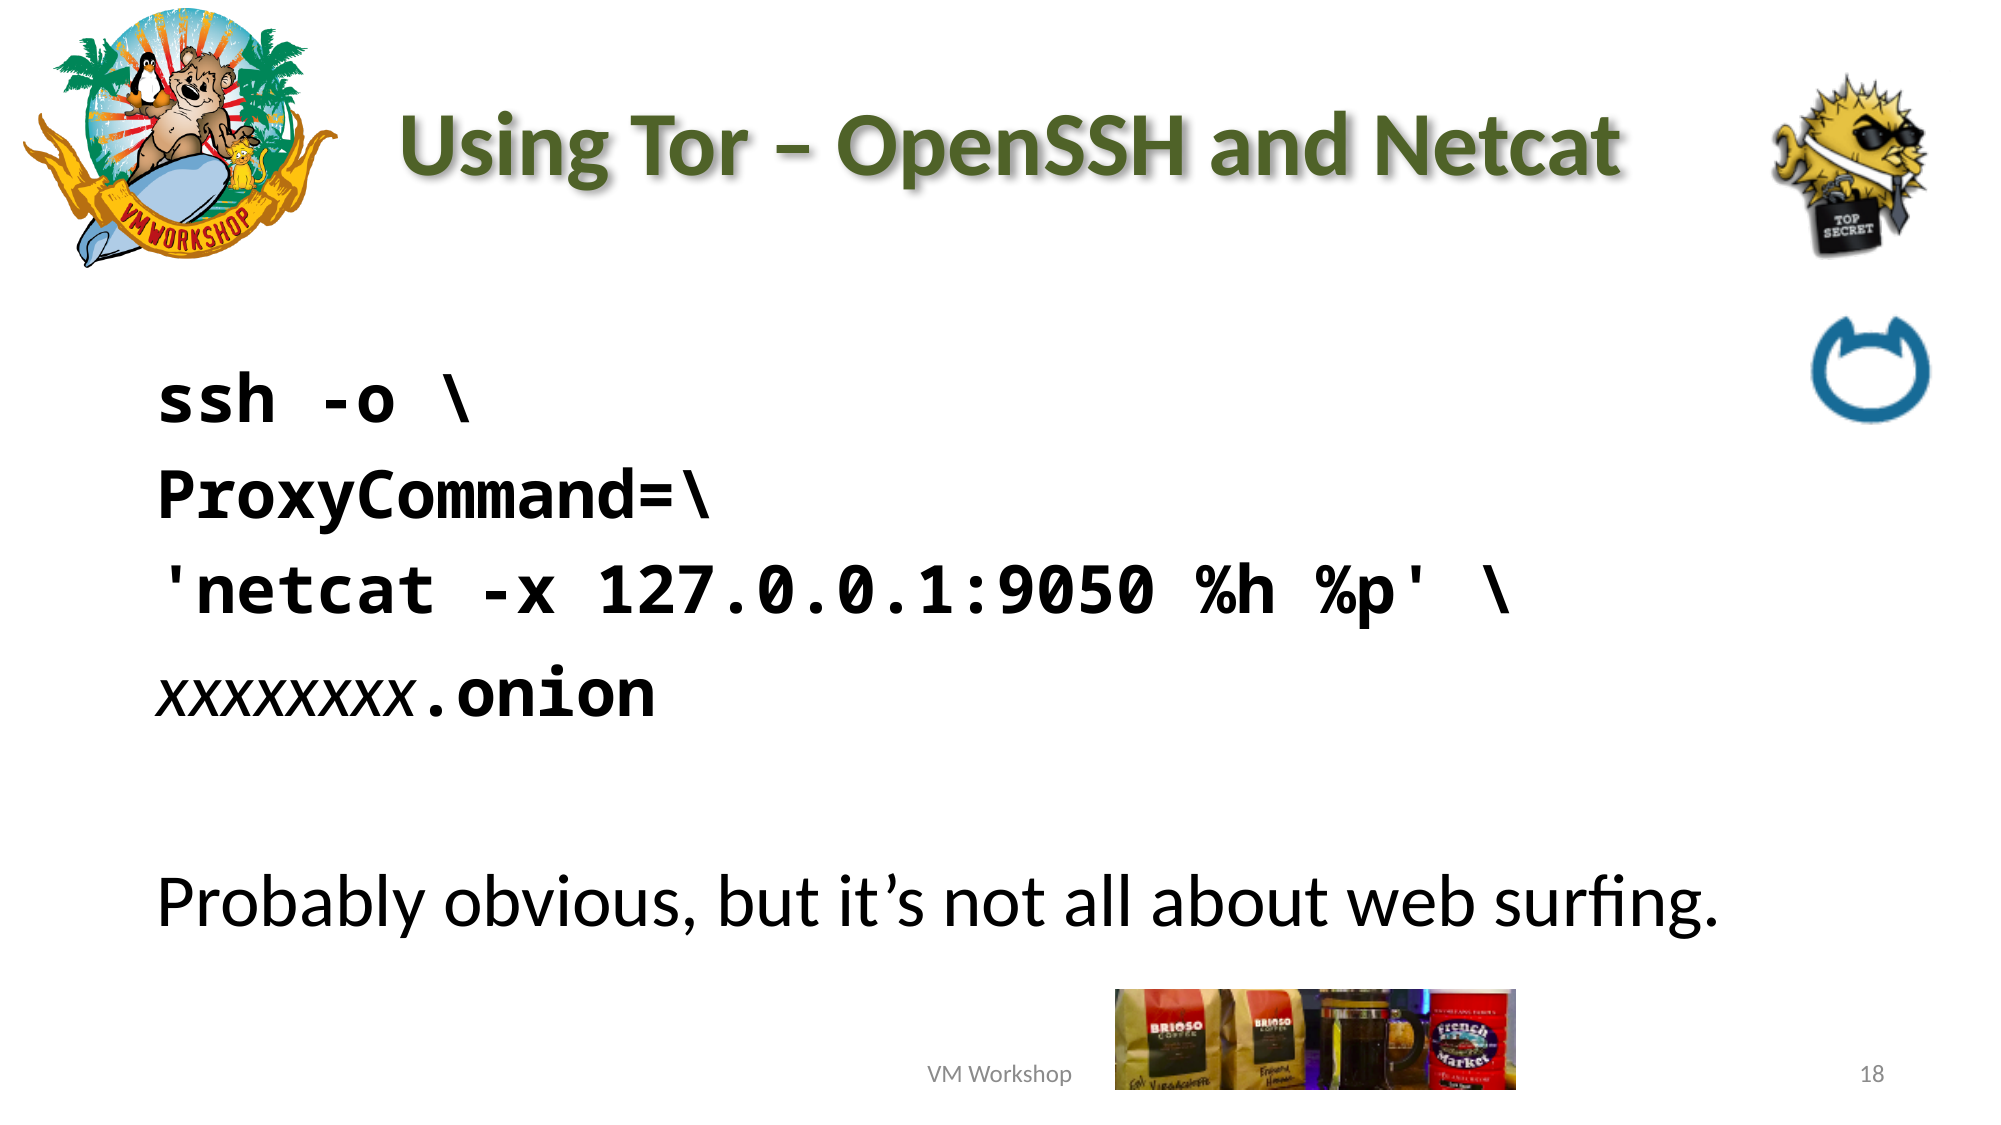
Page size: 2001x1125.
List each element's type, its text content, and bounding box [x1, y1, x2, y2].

picture [1754, 70, 1951, 263]
picture [1115, 1013, 1516, 1090]
picture [1800, 299, 1946, 451]
list ssh -o \ ProxyCommand=\ 'netcat -x 127.0.0.1:9050 %h %p' \ xxxxxxxx.onion Probably obvious, but it’s not all about web surfing. [156, 251, 2000, 1013]
picture [23, 8, 338, 269]
title Using Tor – OpenSSH and Netcat [383, 45, 1913, 233]
